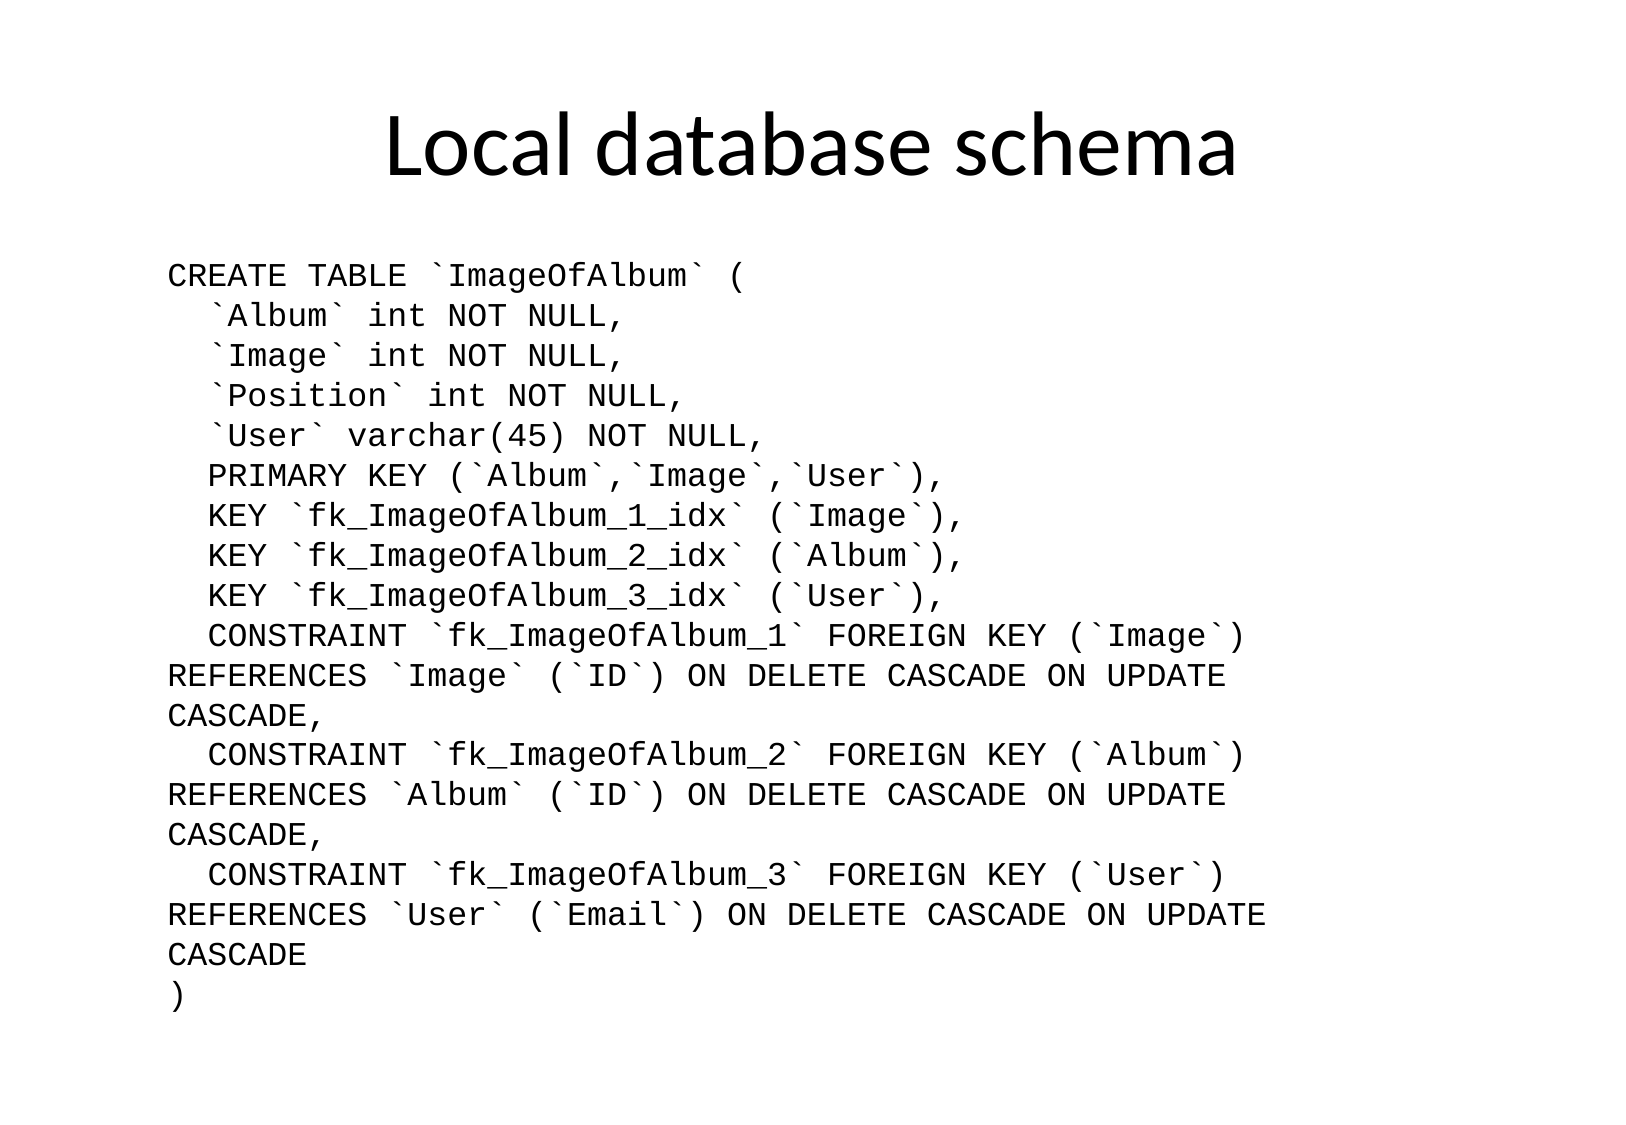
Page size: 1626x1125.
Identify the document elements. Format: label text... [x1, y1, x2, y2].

title Local database schema [81, 45, 1544, 233]
list CREATE TABLE `ImageOfAlbum` ( `Album` int NOT NULL, `Image` int NOT NULL, `Position` int NOT NULL, `User` varchar(45) NOT NULL, PRIMARY KEY (`Album`,`Image`,`User`), KEY `fk_ImageOfAlbum_1_idx` (`Image`), KEY `fk_ImageOfAlbum_2_idx` (`Album`), KEY `fk_ImageOfAlbum_3_idx` (`User`), CONSTRAINT `fk_ImageOfAlbum_1` FOREIGN KEY (`Image`) REFERENCES `Image` (`ID`) ON DELETE CASCADE ON UPDATE CASCADE, CONSTRAINT `fk_ImageOfAlbum_2` FOREIGN KEY (`Album`) REFERENCES `Album` (`ID`) ON DELETE CASCADE ON UPDATE CASCADE, CONSTRAINT `fk_ImageOfAlbum_3` FOREIGN KEY (`User`) REFERENCES `User` (`Email`) ON DELETE CASCADE ON UPDATE CASCADE ) [150, 244, 1388, 1077]
